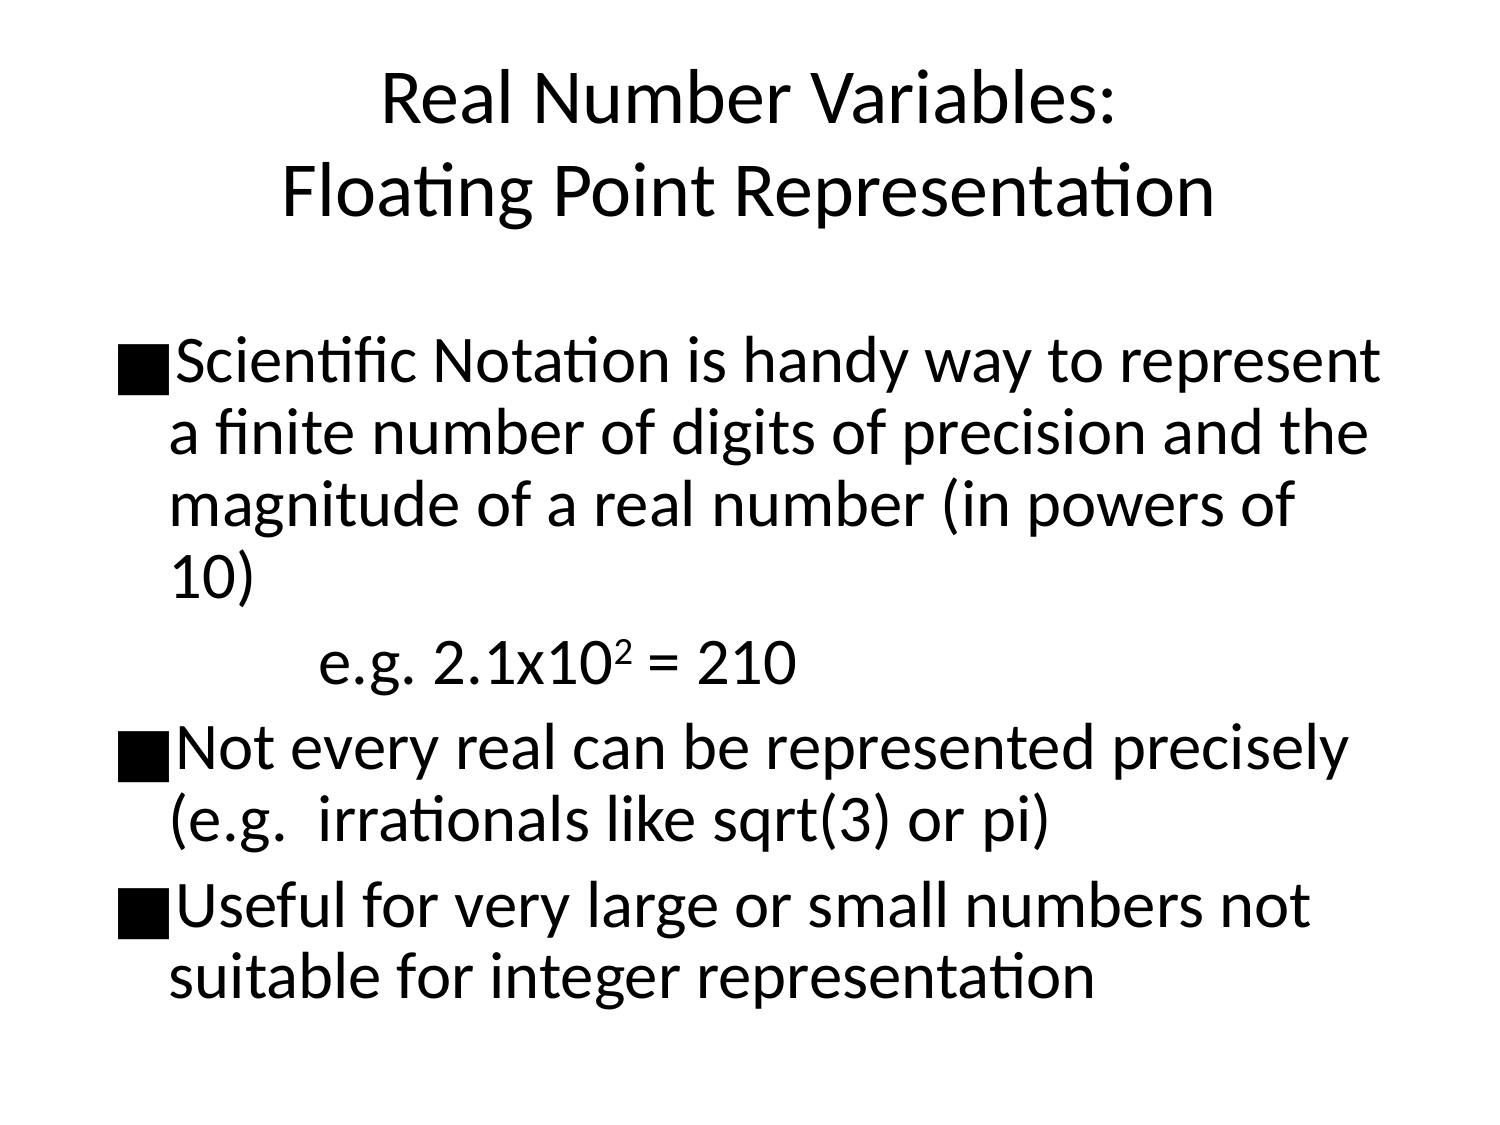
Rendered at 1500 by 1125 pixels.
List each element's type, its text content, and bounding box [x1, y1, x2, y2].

title Real Number Variables: Floating Point Representation [75, 45, 1425, 233]
list Scientific Notation is handy way to represent a finite number of digits of precision and the magnitude of a real number (in powers of 10) e.g. 2.1x102 = 210 Not every real can be represented precisely (e.g. irrationals like sqrt(3) or pi) Useful for very large or small numbers not suitable for integer representation [112, 324, 1388, 1075]
